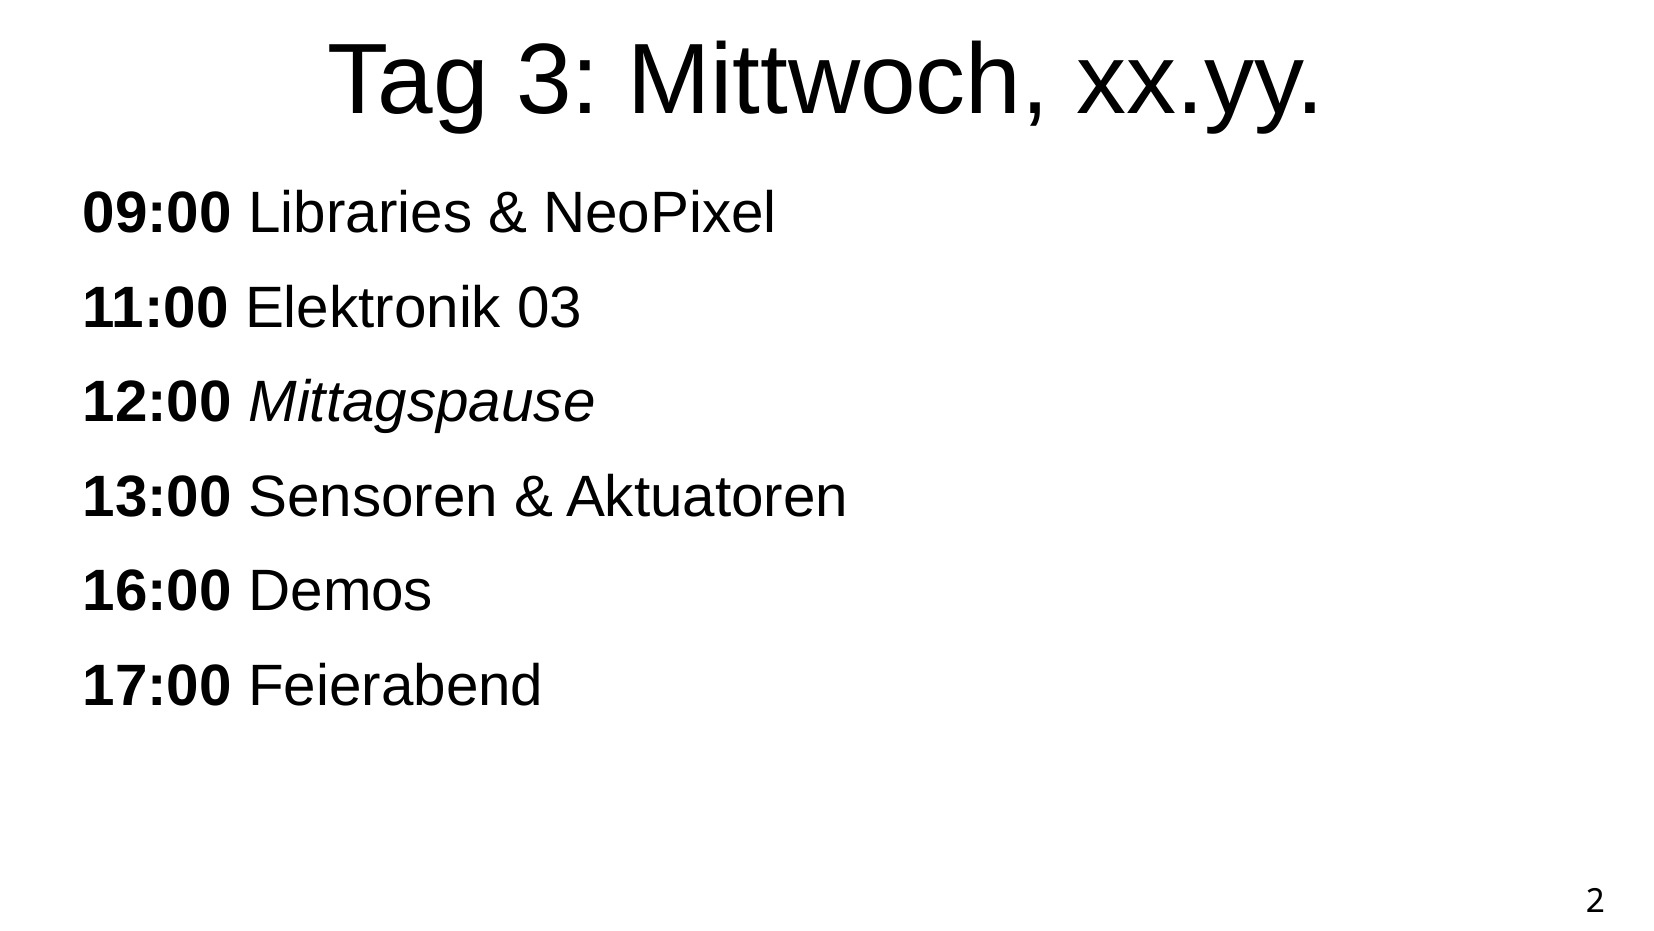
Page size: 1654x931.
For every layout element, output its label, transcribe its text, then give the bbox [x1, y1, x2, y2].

title Tag 3: Mittwoch, xx.yy. [82, 1, 1571, 157]
list 09:00 Libraries & NeoPixel 11:00 Elektronik 03 12:00 Mittagspause 13:00 Sensoren & Aktuatoren 16:00 Demos 17:00 Feierabend [82, 180, 1571, 811]
